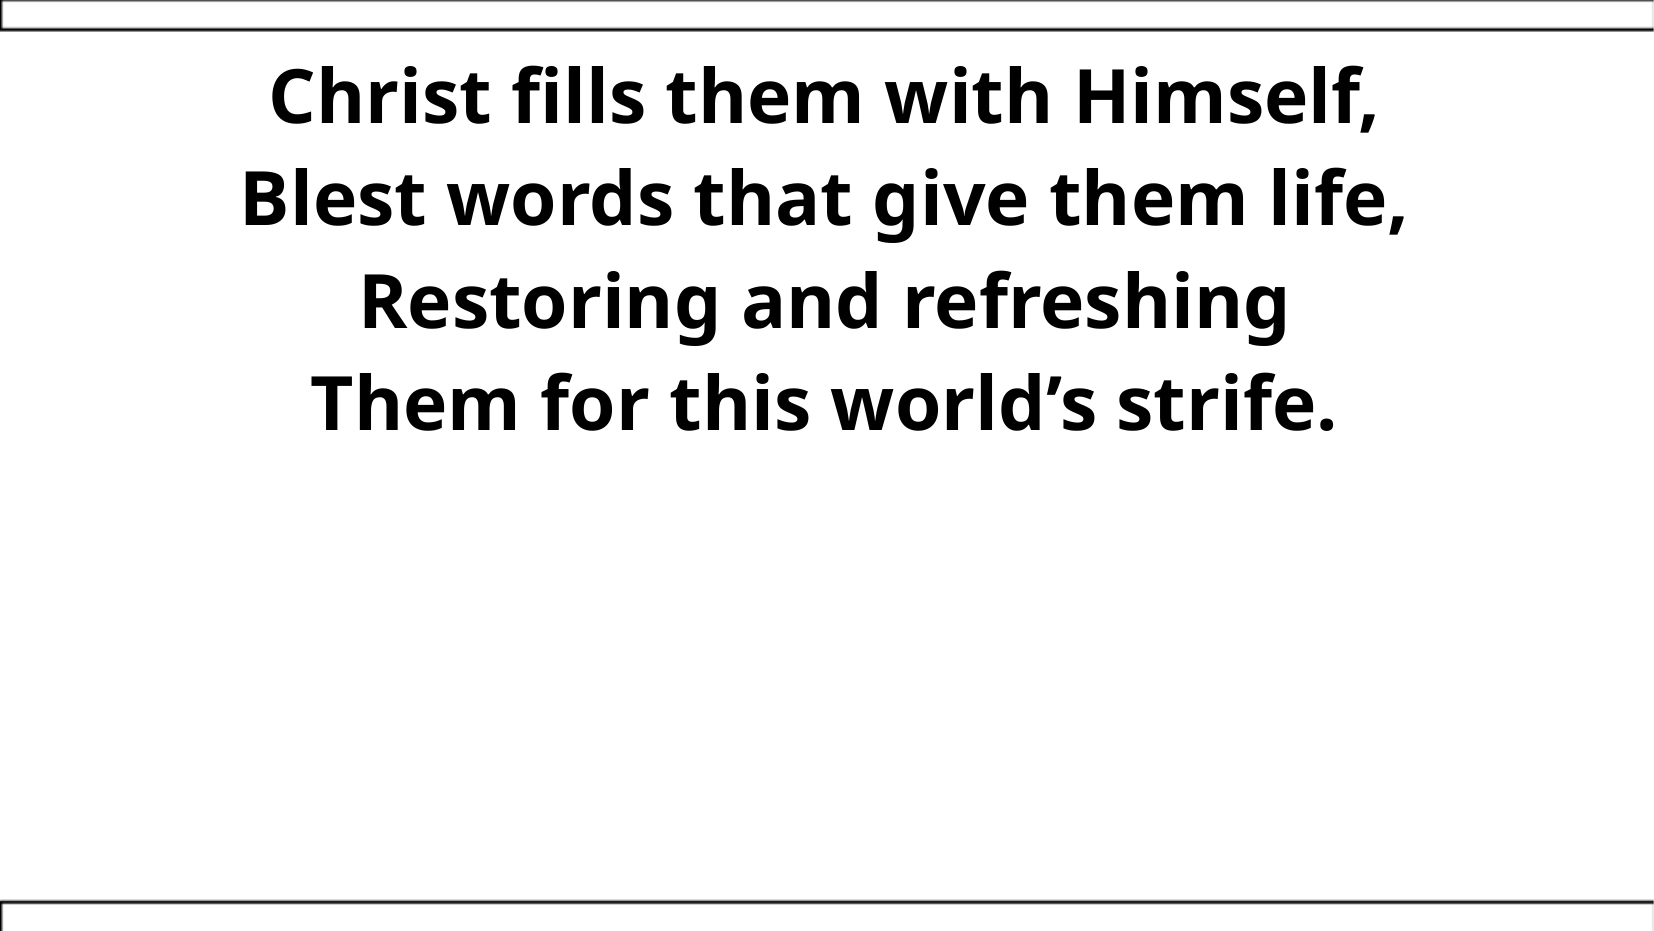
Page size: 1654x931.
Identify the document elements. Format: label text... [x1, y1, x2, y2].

picture [0, 0, 1654, 931]
text_box Christ fills them with Himself, Blest words that give them life, Restoring and refreshing Them for this world’s strife. [105, 35, 1546, 451]
